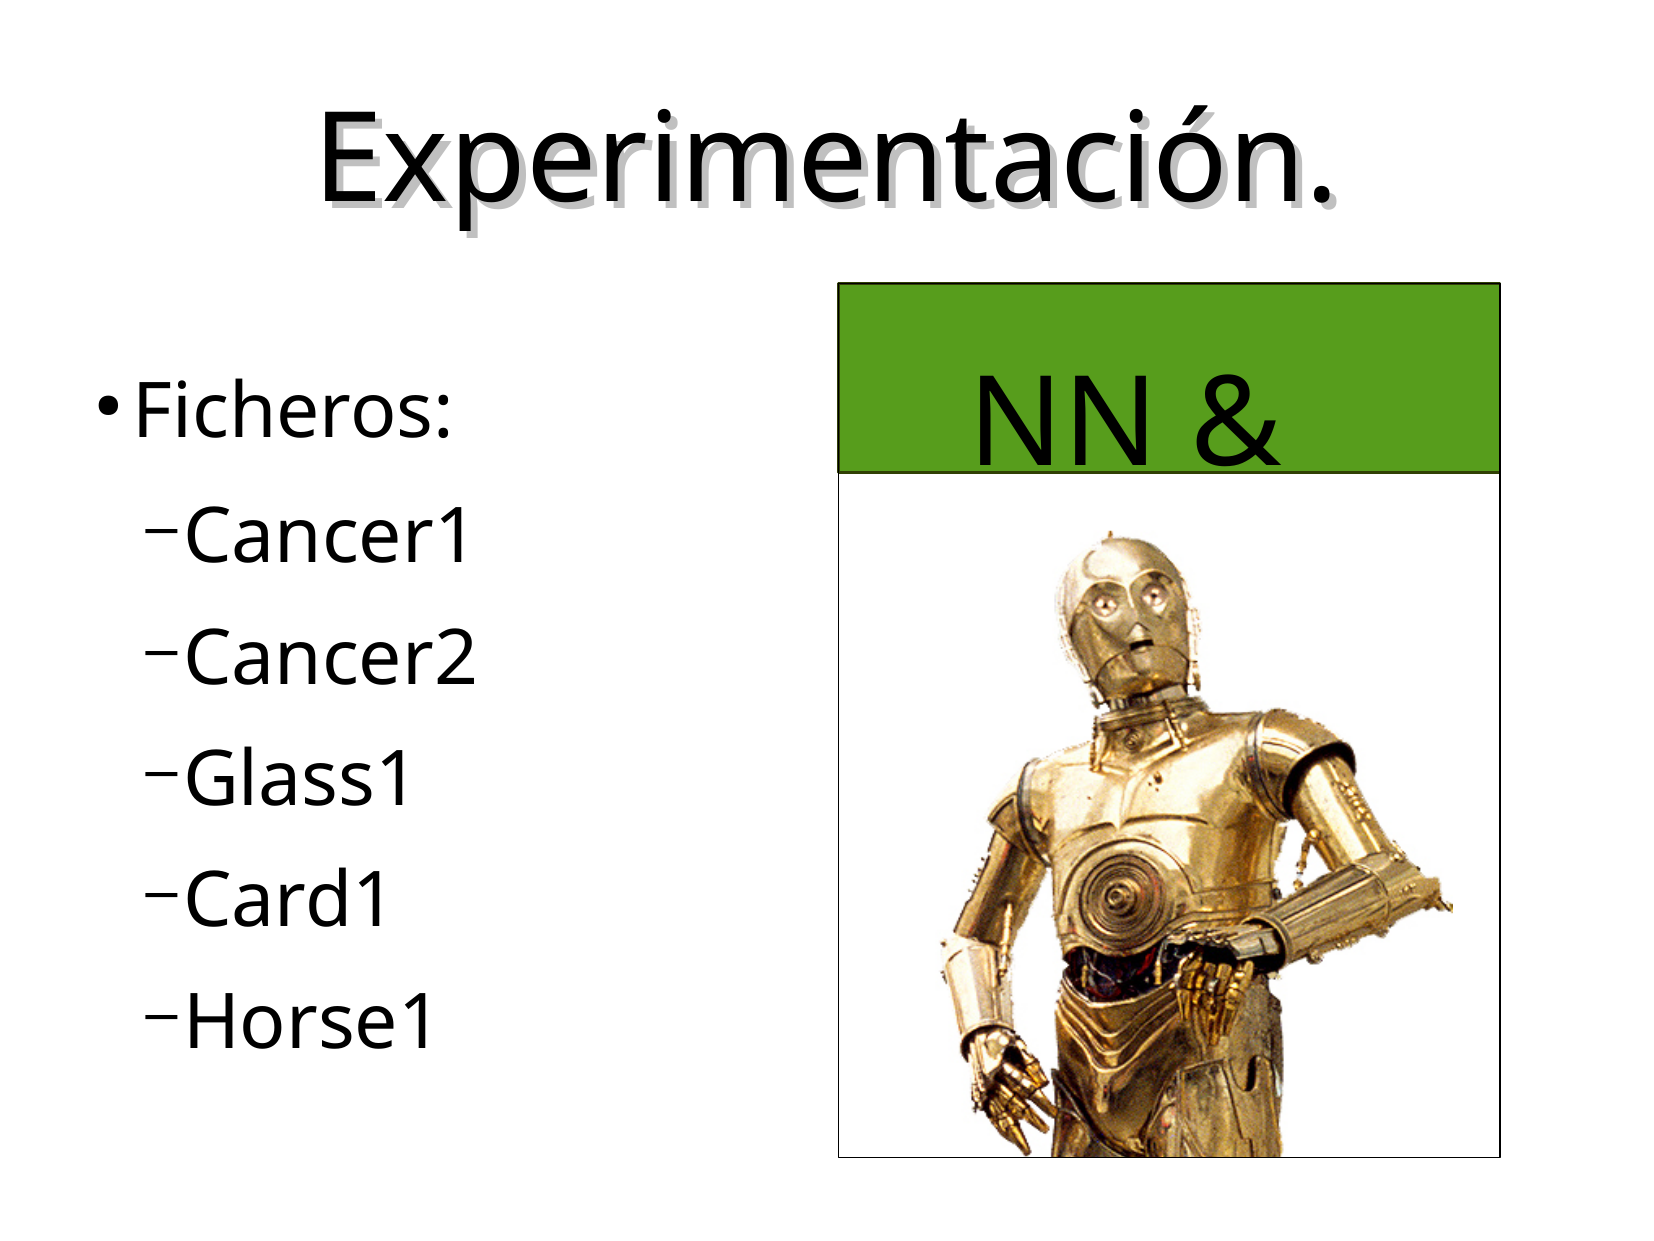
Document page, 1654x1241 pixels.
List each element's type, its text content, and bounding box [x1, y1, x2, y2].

picture [897, 507, 1453, 1157]
text_box [839, 284, 1499, 473]
title Experimentación. [82, 49, 1571, 257]
text_box NN & C3PO [921, 323, 1441, 473]
list Ficheros: Cancer1 Cancer2 Glass1 Card1 Horse1 [82, 355, 809, 1075]
